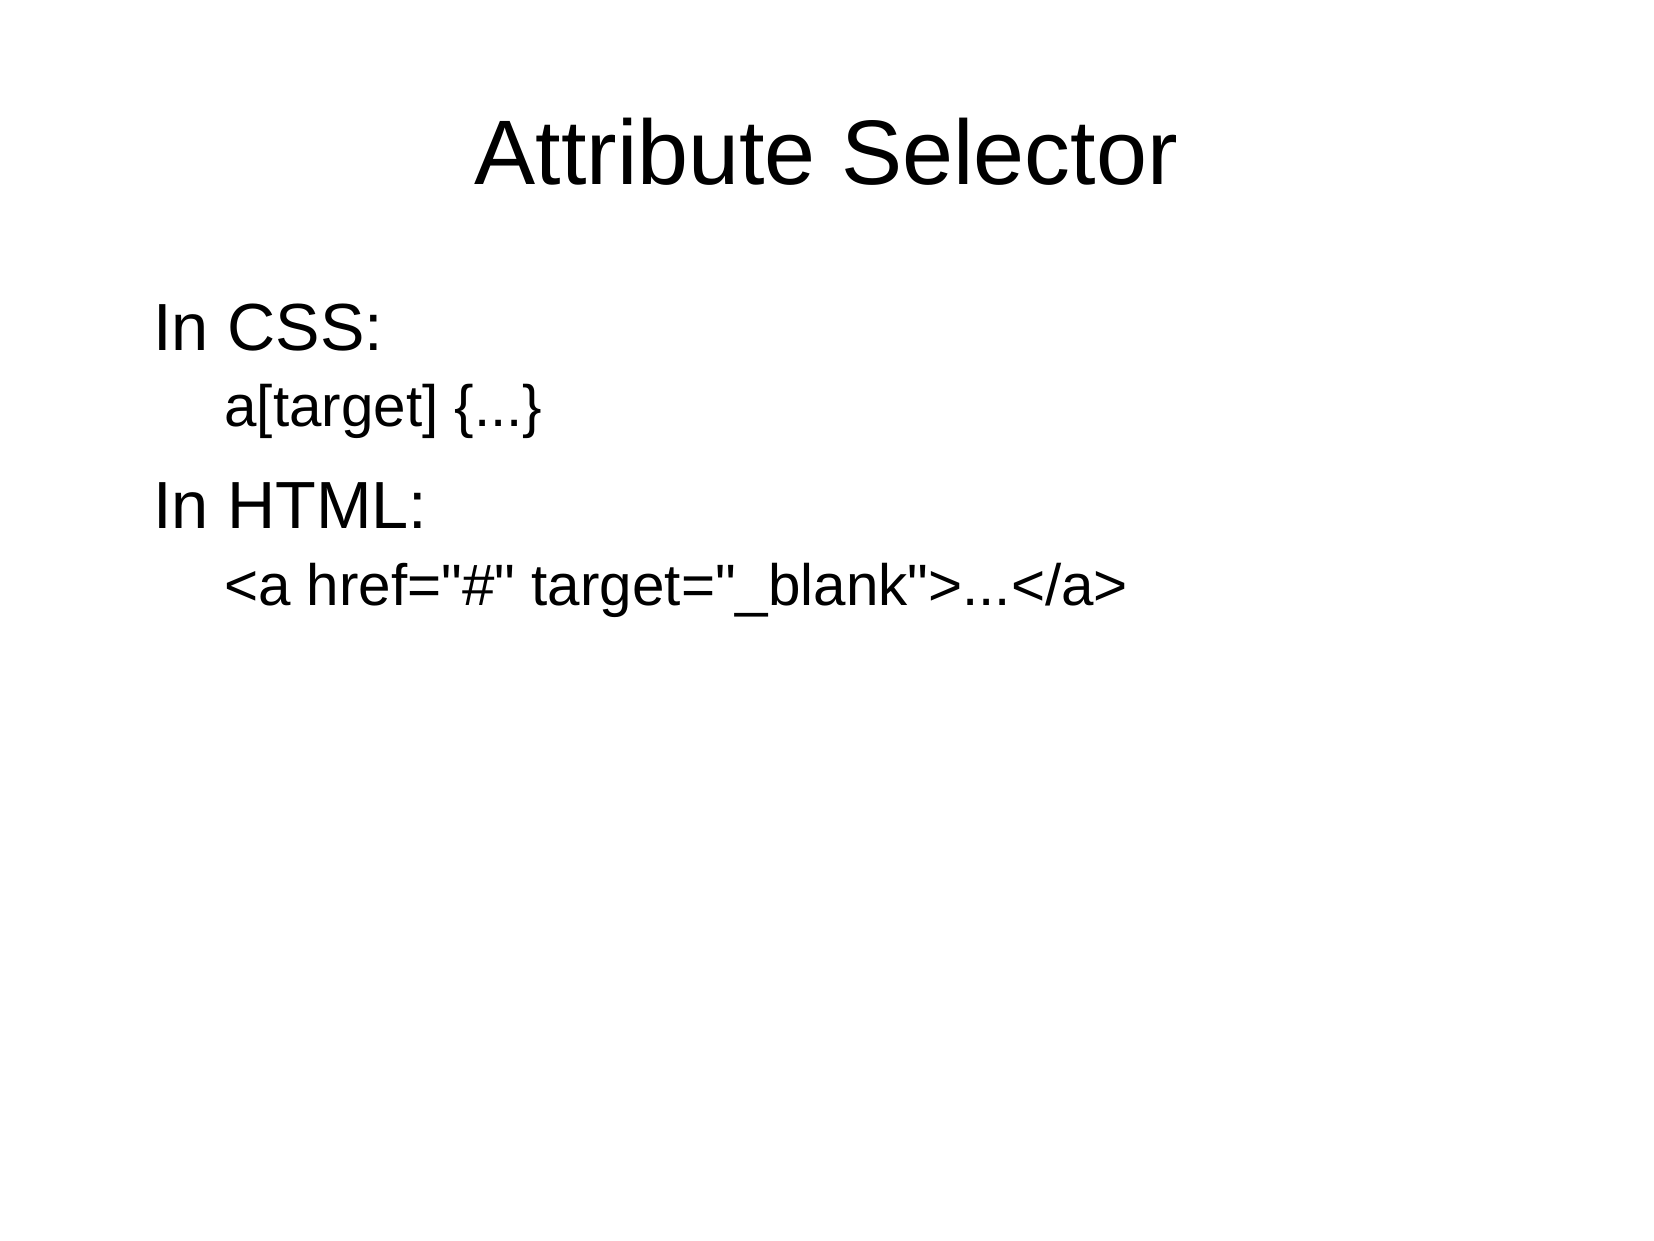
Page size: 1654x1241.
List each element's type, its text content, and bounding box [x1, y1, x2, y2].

list In CSS: a[target] {...} In HTML: <a href="#" target="_blank">...</a> [82, 290, 1571, 1010]
title Attribute Selector [82, 49, 1571, 257]
